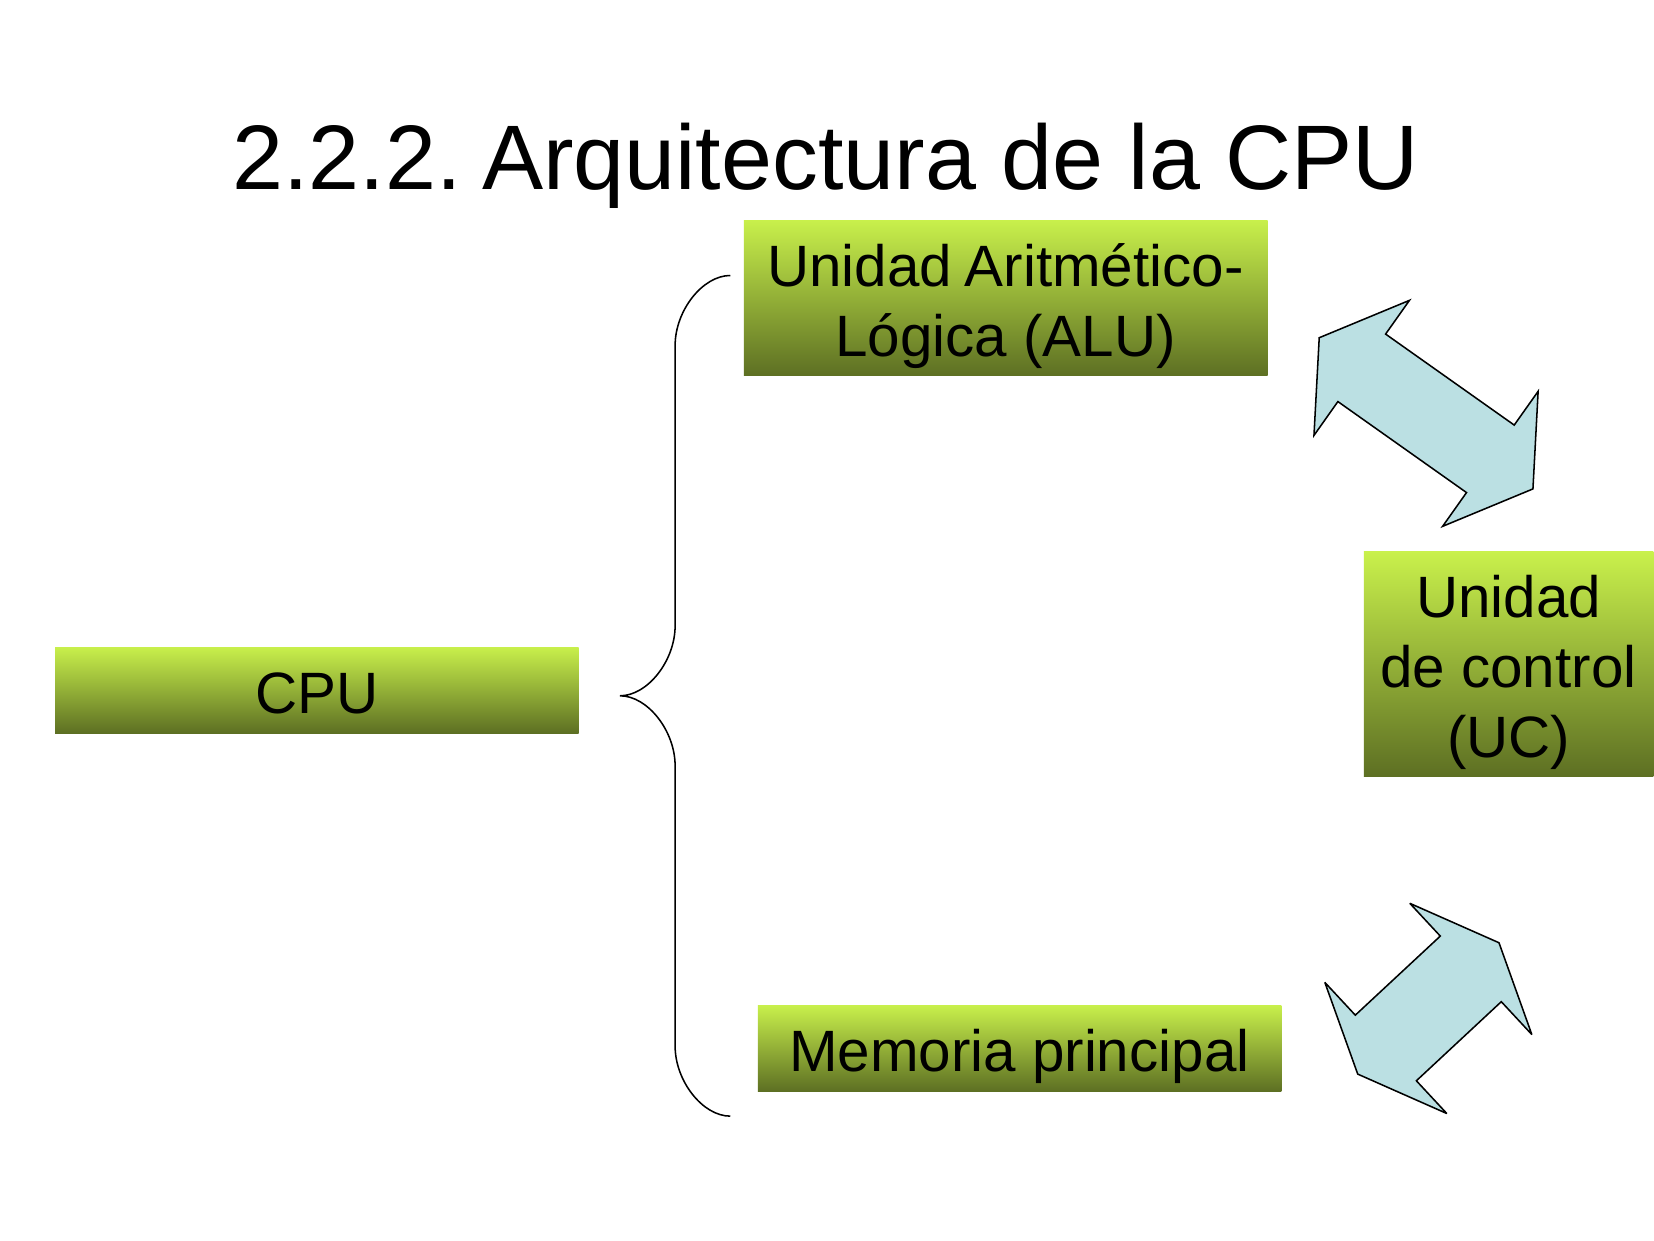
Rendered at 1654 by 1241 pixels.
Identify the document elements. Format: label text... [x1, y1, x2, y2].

text_box CPU [55, 647, 579, 734]
text_box [1324, 903, 1532, 1114]
text_box Unidad de control (UC) [1363, 551, 1654, 777]
text_box Unidad Aritmético-Lógica (ALU) [743, 220, 1268, 376]
text_box [1313, 300, 1539, 527]
text_box Memoria principal [757, 1005, 1282, 1092]
title 2.2.2. Arquitectura de la CPU [82, 49, 1571, 257]
